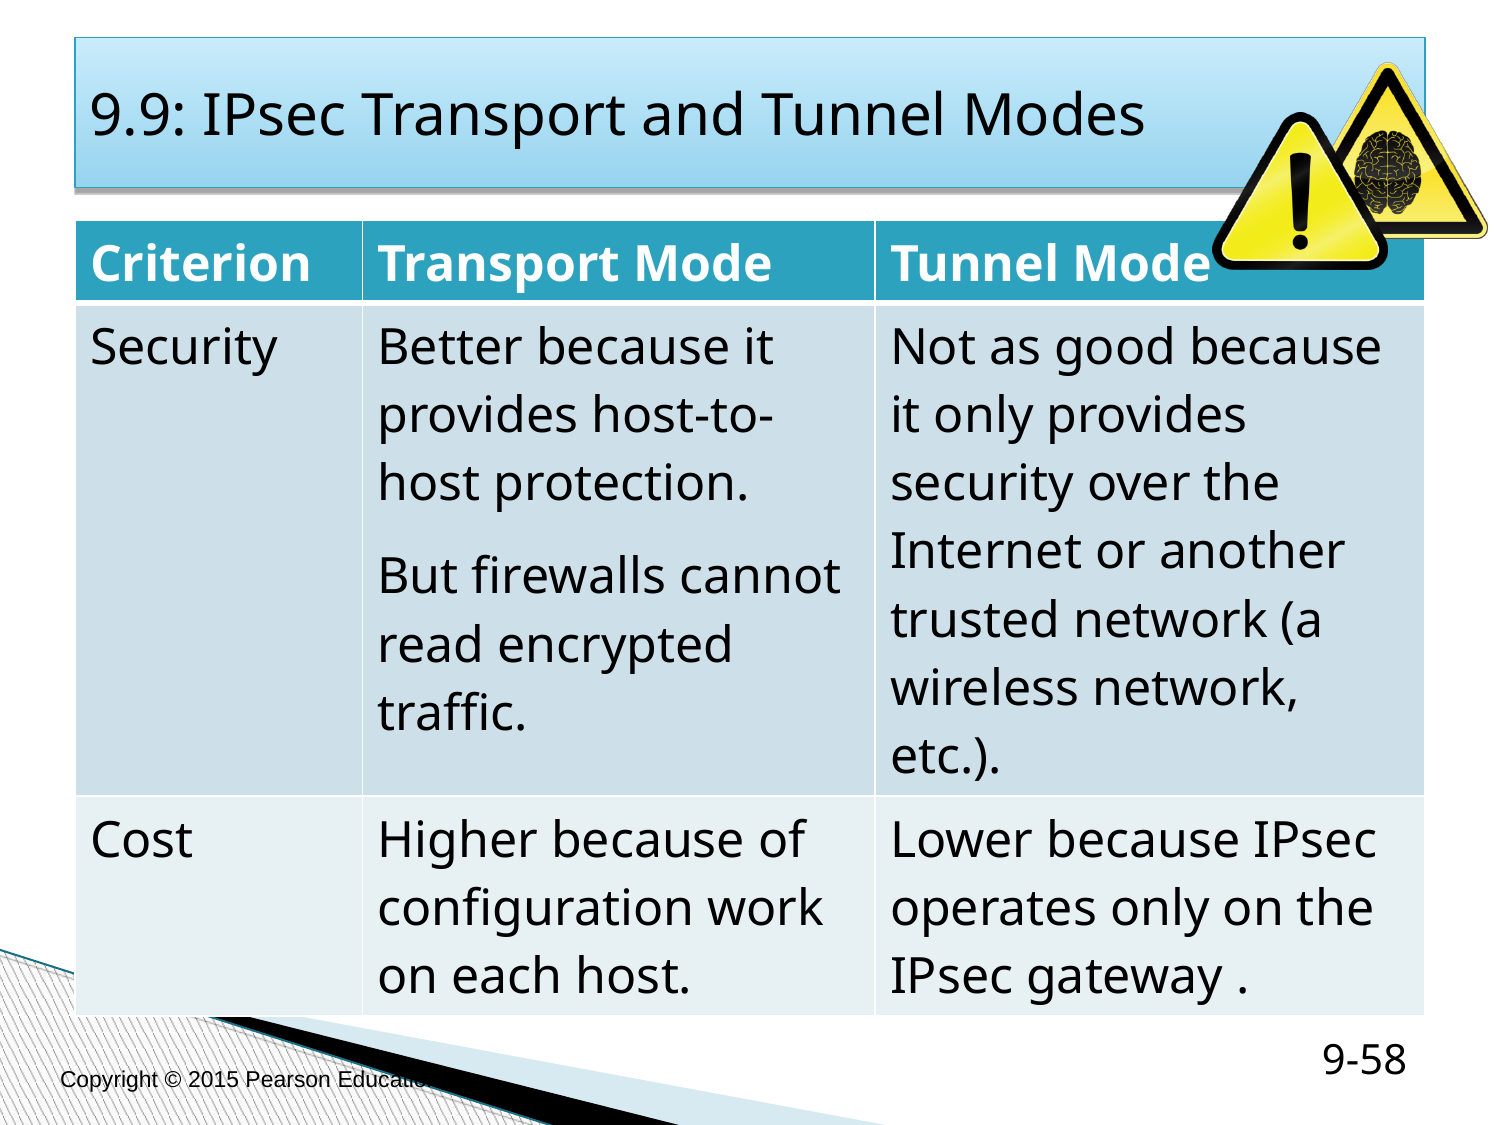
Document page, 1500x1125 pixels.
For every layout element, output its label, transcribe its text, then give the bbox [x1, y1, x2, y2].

table_cell Higher because of configuration work on each host. [363, 797, 874, 1015]
table_cell Not as good because it only provides security over the Internet or another trusted network (a wireless network, etc.). [876, 306, 1424, 795]
title 9.9: IPsec Transport and Tunnel Modes [75, 37, 1425, 188]
table_header Tunnel Mode [876, 221, 1424, 300]
footer Copyright © 2015 Pearson Education, Inc. [37, 1050, 513, 1100]
table_cell Better because it provides host-to-host protection. But firewalls cannot read encrypted traffic. [363, 306, 874, 795]
table_header Transport Mode [363, 221, 874, 300]
table_header Criterion [76, 221, 362, 300]
picture [1212, 62, 1488, 270]
table_cell Security [76, 306, 362, 795]
table_cell Lower because IPsec operates only on the IPsec gateway . [876, 797, 1424, 1015]
picture [0, 952, 543, 1125]
table_cell Cost [76, 797, 362, 1015]
slide_number 9-<number> [1287, 1037, 1423, 1098]
